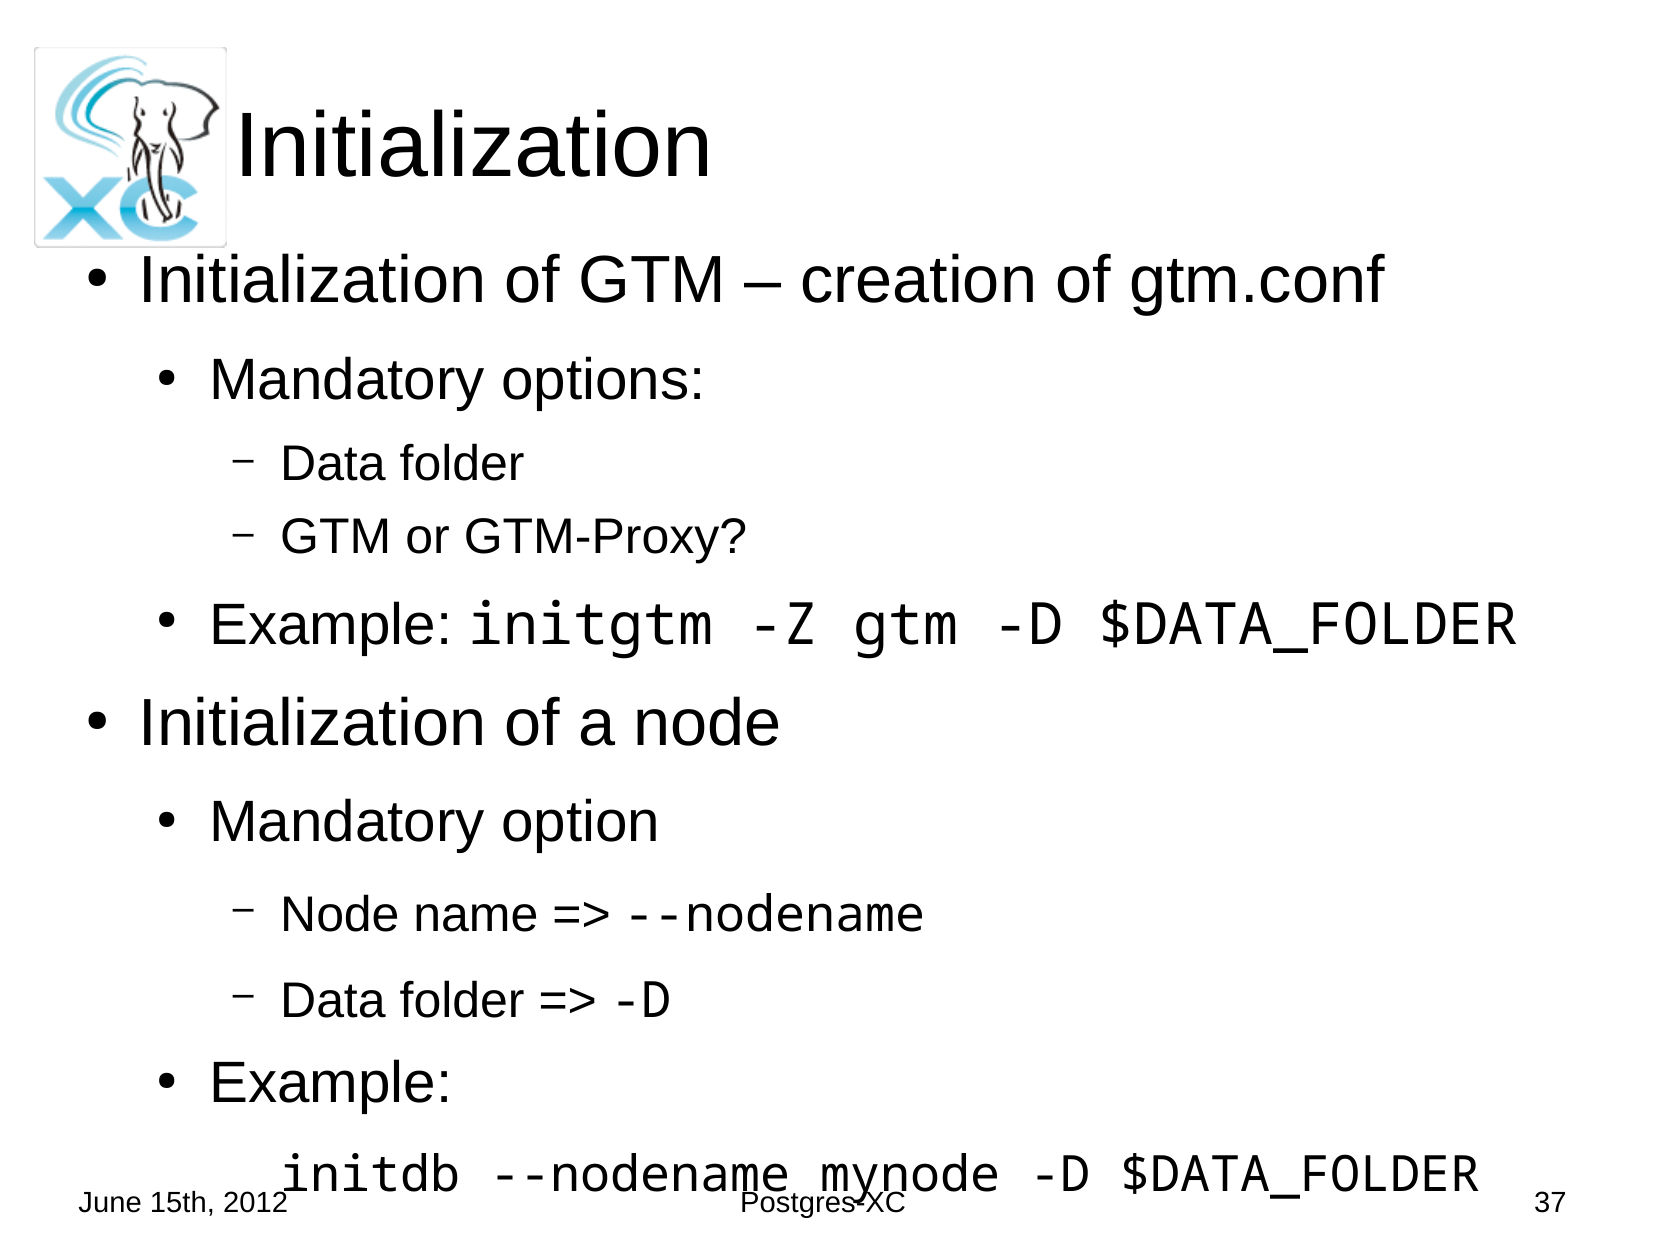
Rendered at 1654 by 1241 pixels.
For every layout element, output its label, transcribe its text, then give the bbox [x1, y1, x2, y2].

list Initialization of GTM – creation of gtm.conf Mandatory options: Data folder GTM or GTM-Proxy? Example: initgtm -Z gtm -D $DATA_FOLDER Initialization of a node Mandatory option Node name => --nodename Data folder => -D Example: initdb --nodename mynode -D $DATA_FOLDER [67, 242, 1556, 1155]
title Initialization [234, 40, 1599, 248]
picture [34, 47, 227, 248]
